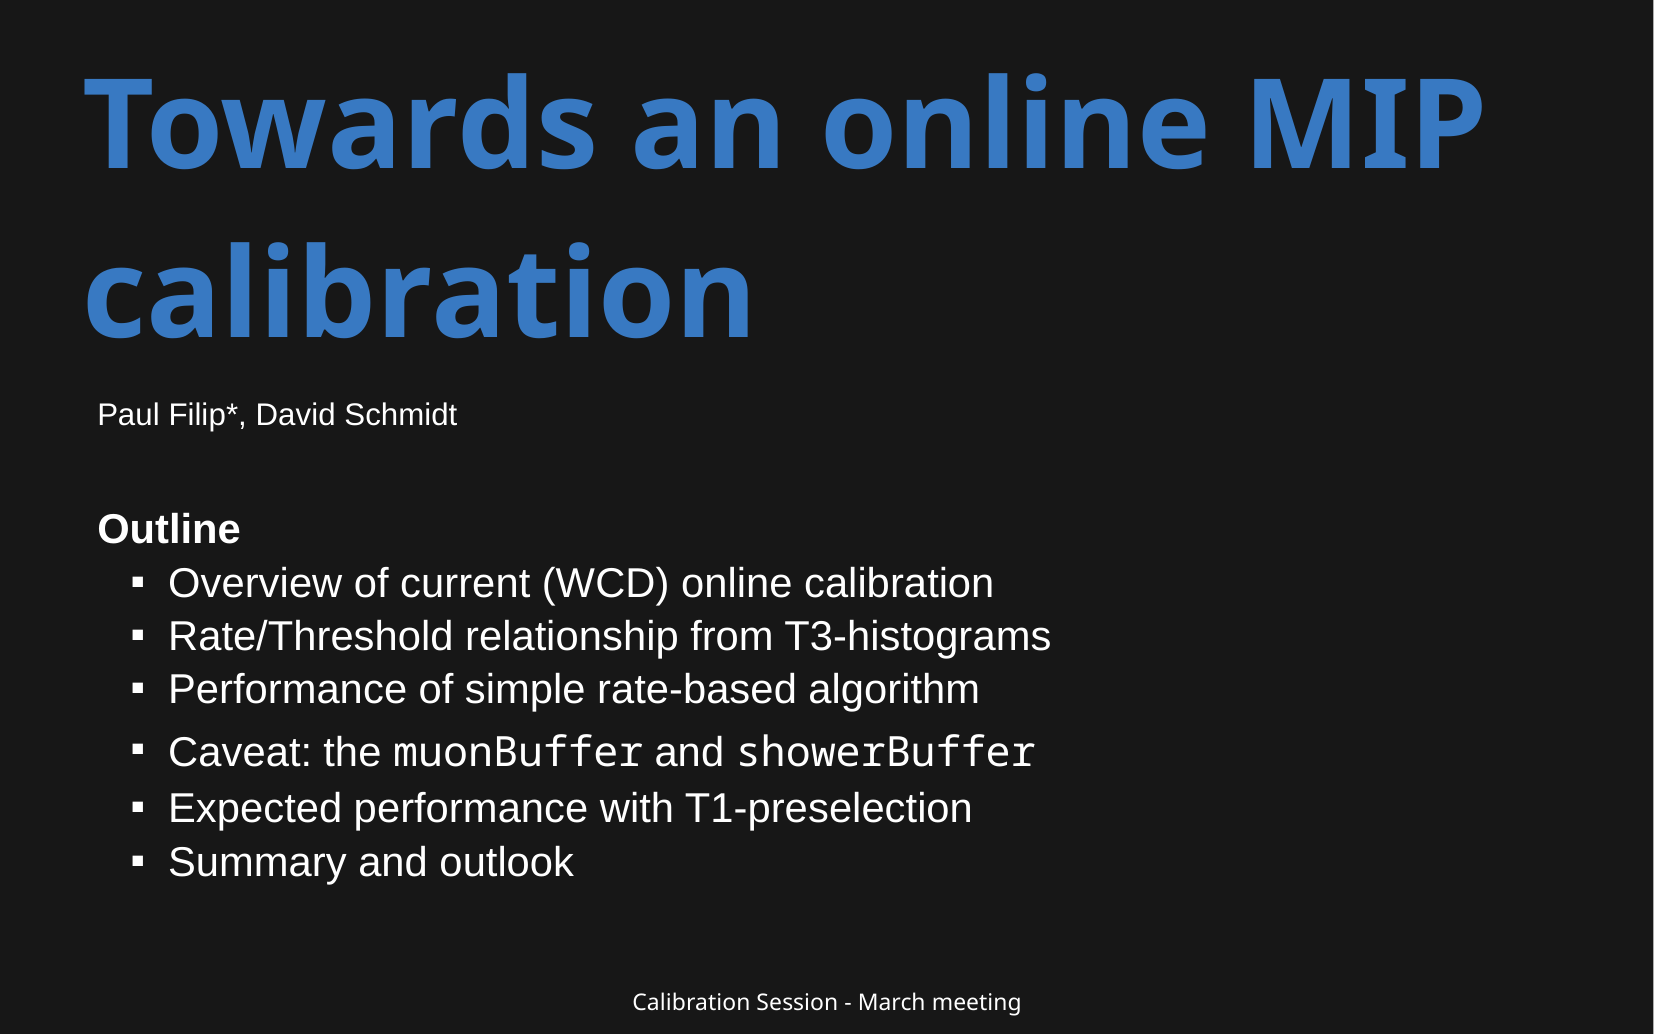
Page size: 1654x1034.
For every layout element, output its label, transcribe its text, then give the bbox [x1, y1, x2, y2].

title Towards an online MIP calibration [82, 0, 1646, 375]
